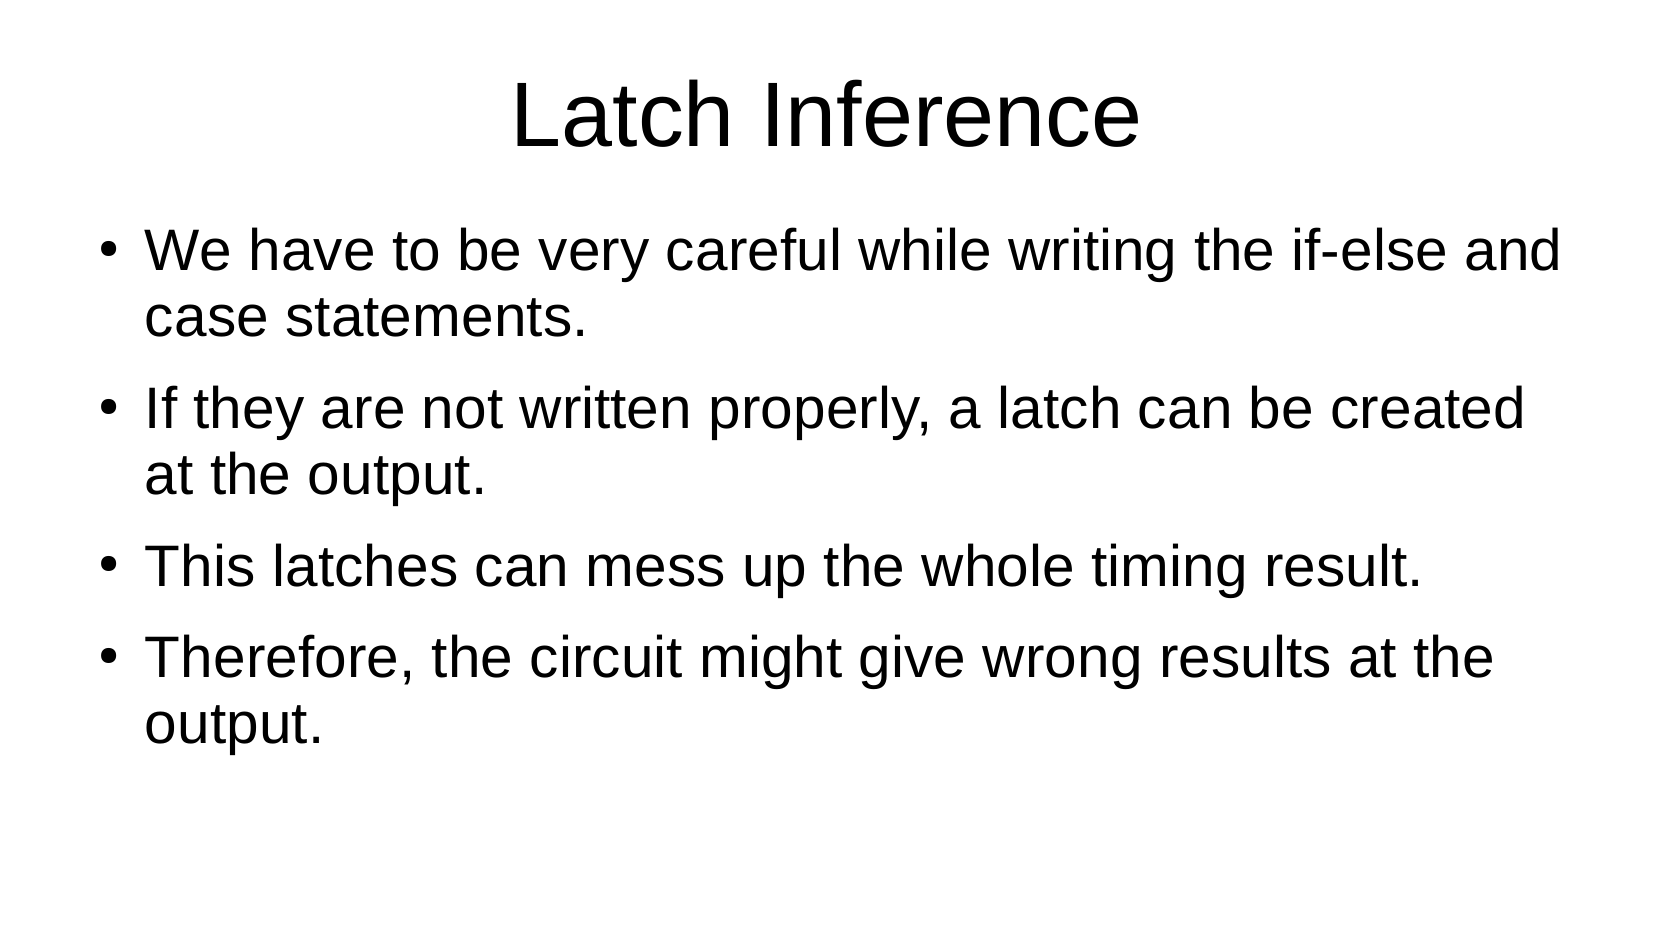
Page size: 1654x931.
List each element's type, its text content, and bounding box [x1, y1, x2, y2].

title Latch Inference [82, 37, 1571, 193]
list We have to be very careful while writing the if-else and case statements. If they are not written properly, a latch can be created at the output. This latches can mess up the whole timing result. Therefore, the circuit might give wrong results at the output. [82, 217, 1571, 758]
